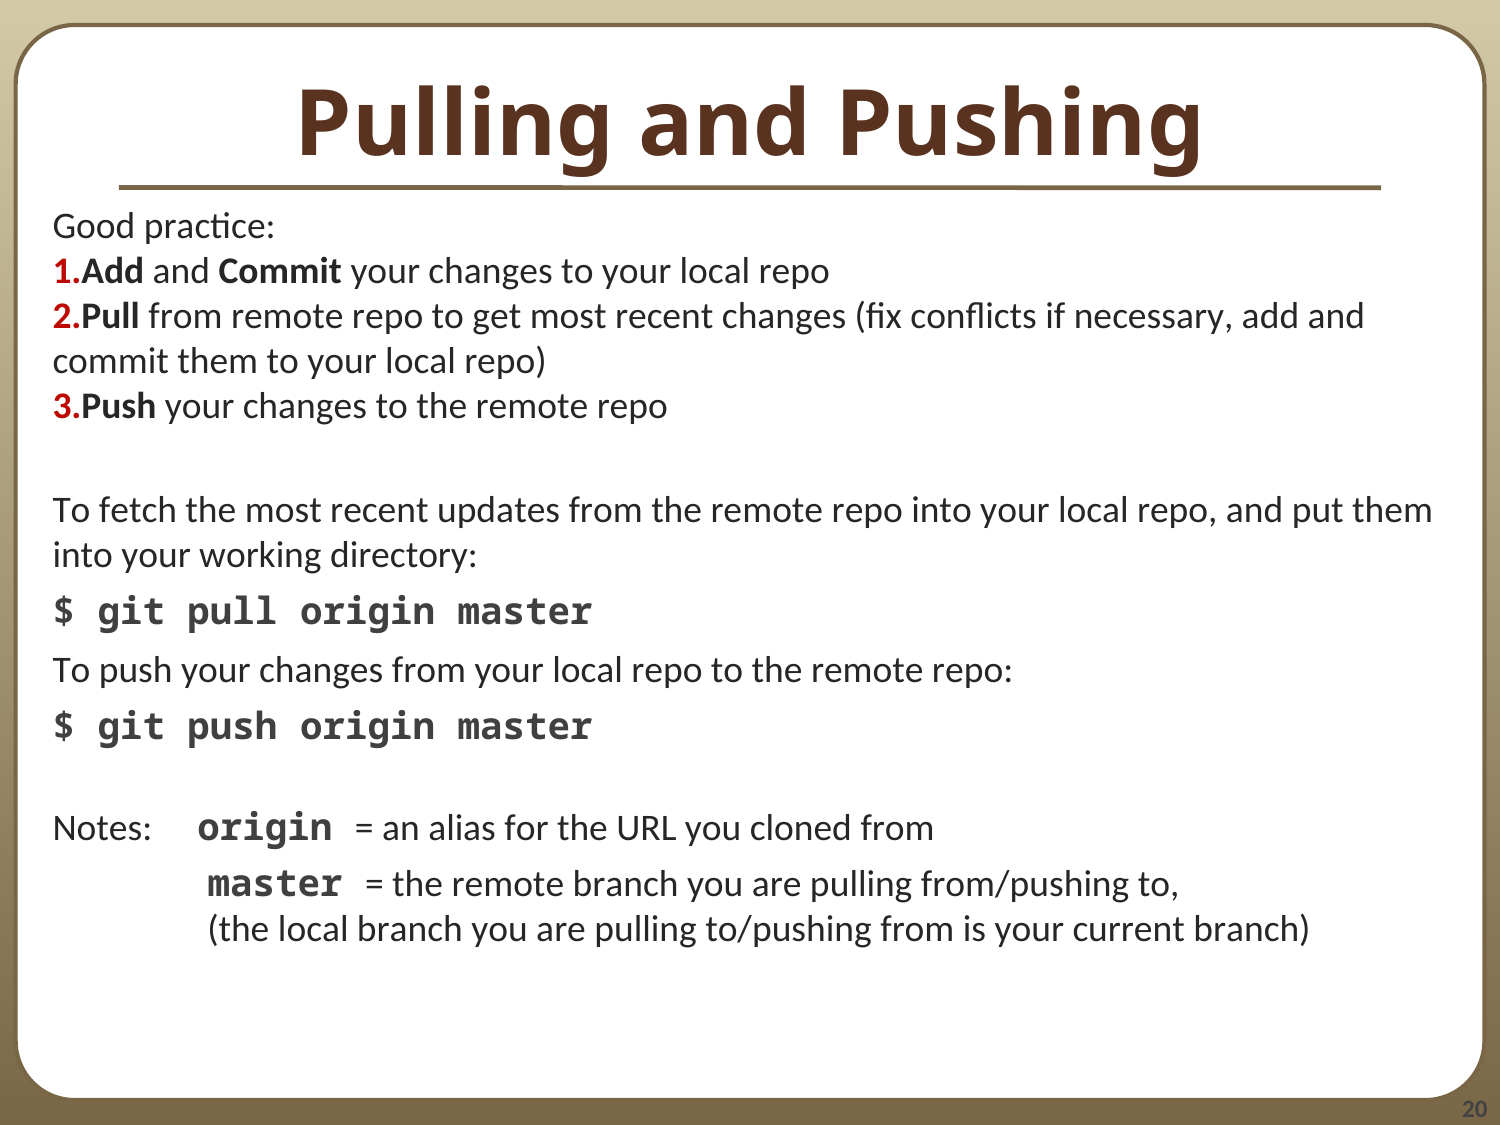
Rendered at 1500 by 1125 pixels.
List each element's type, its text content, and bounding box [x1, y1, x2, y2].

list Good practice: Add and Commit your changes to your local repo Pull from remote repo to get most recent changes (fix conflicts if necessary, add and commit them to your local repo) Push your changes to the remote repo To fetch the most recent updates from the remote repo into your local repo, and put them into your working directory: $ git pull origin master To push your changes from your local repo to the remote repo: $ git push origin master Notes: origin = an alias for the URL you cloned from master = the remote branch you are pulling from/pushing to, (the local branch you are pulling to/pushing from is your current branch) [0, 193, 1500, 1056]
title Pulling and Pushing [0, 24, 1500, 193]
